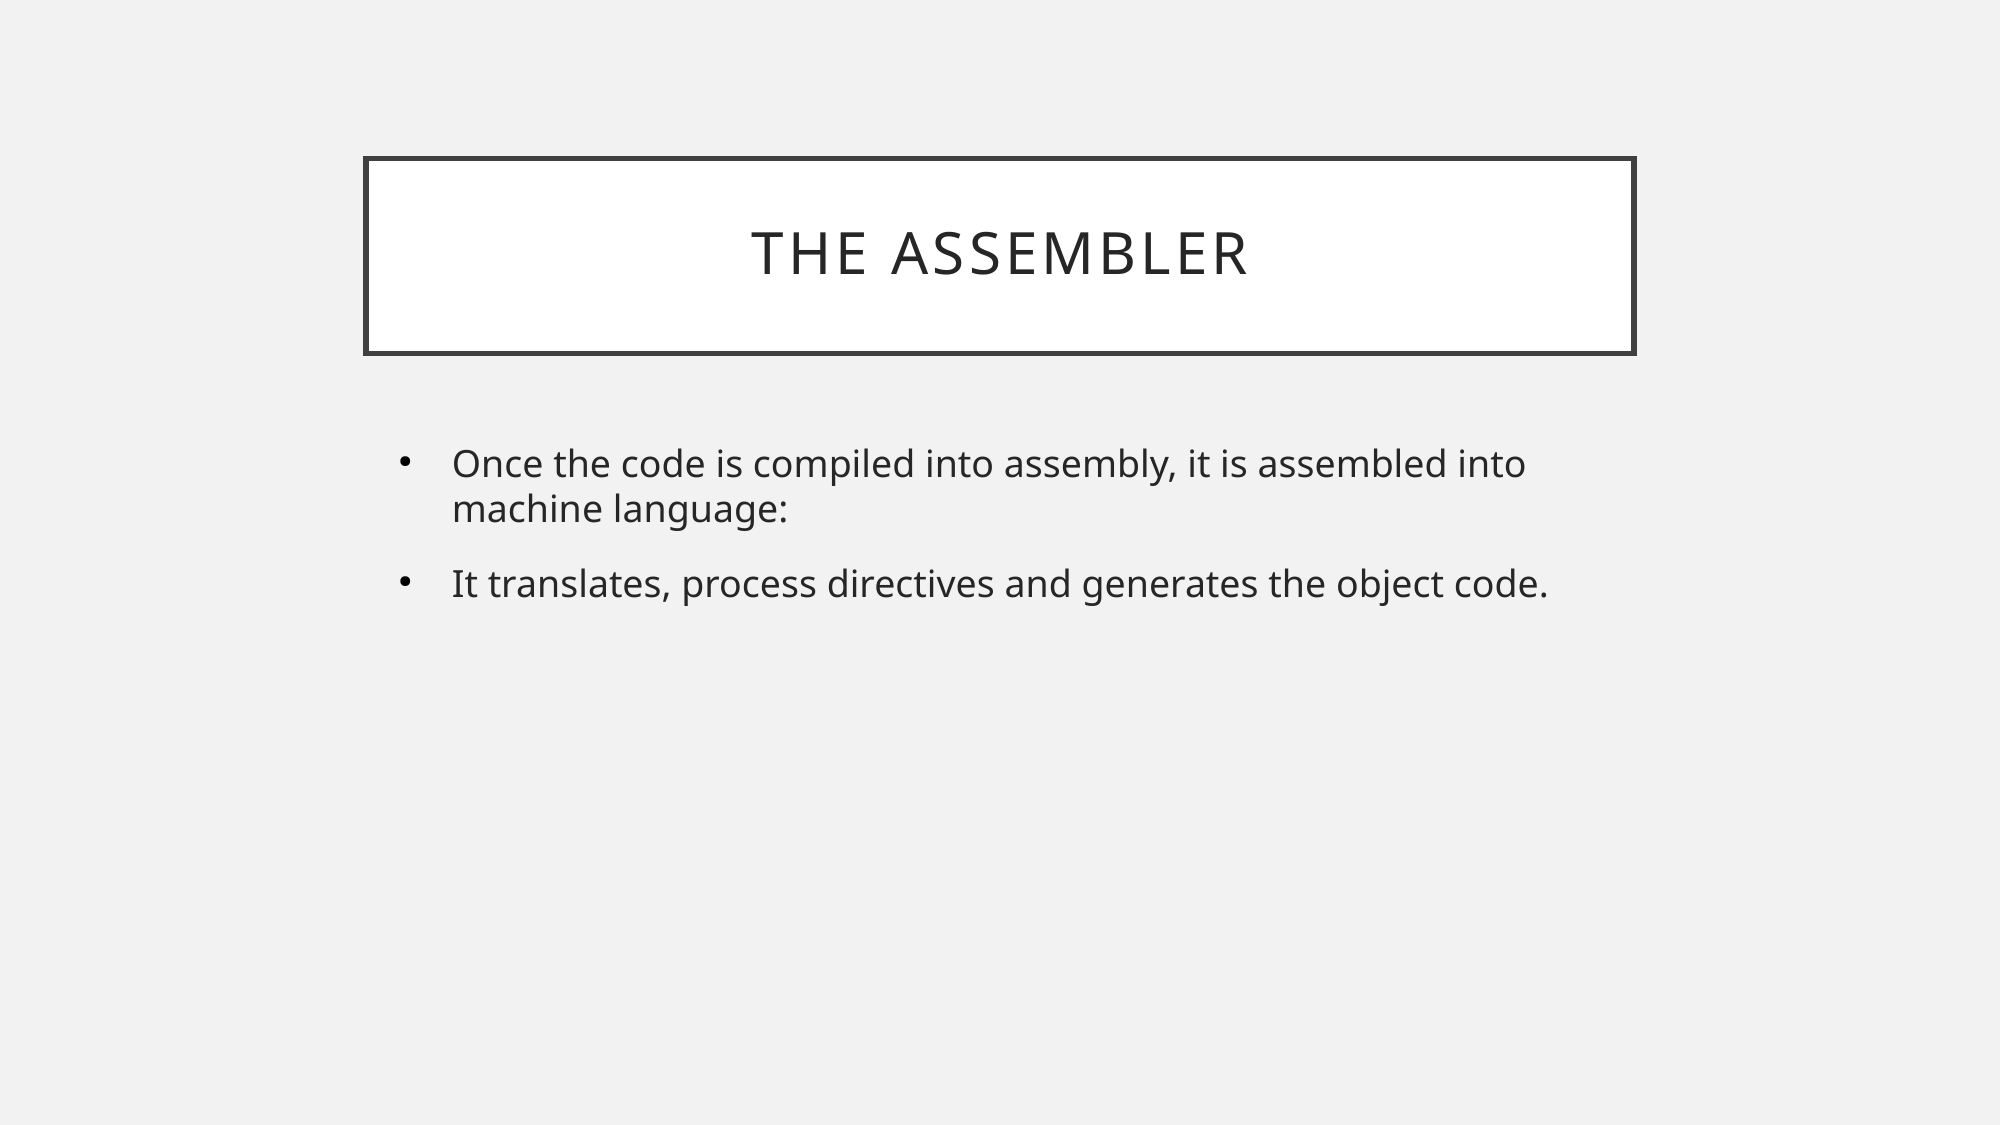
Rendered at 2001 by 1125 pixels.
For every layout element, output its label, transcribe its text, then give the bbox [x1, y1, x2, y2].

list Once the code is compiled into assembly, it is assembled into machine language: It translates, process directives and generates the object code. [366, 432, 1634, 942]
title The assembler [366, 158, 1634, 354]
